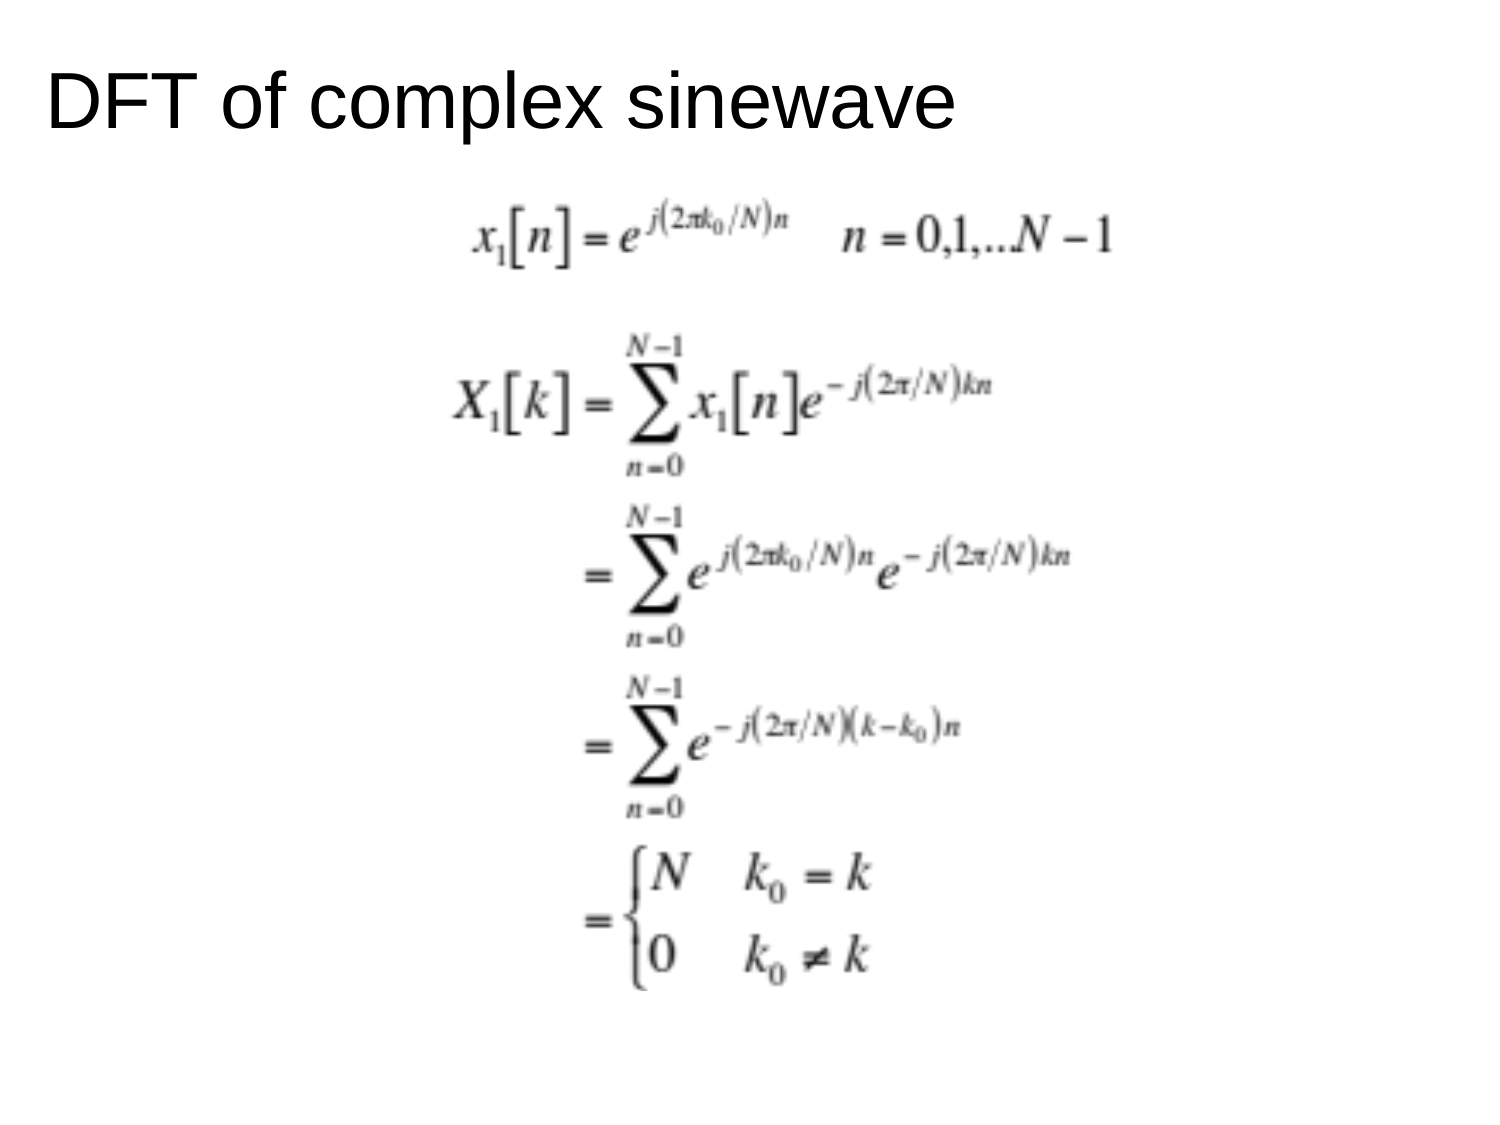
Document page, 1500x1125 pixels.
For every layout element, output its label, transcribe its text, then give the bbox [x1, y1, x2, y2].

picture [465, 192, 1113, 271]
title DFT of complex sinewave [45, 22, 1396, 180]
picture [444, 327, 1081, 991]
